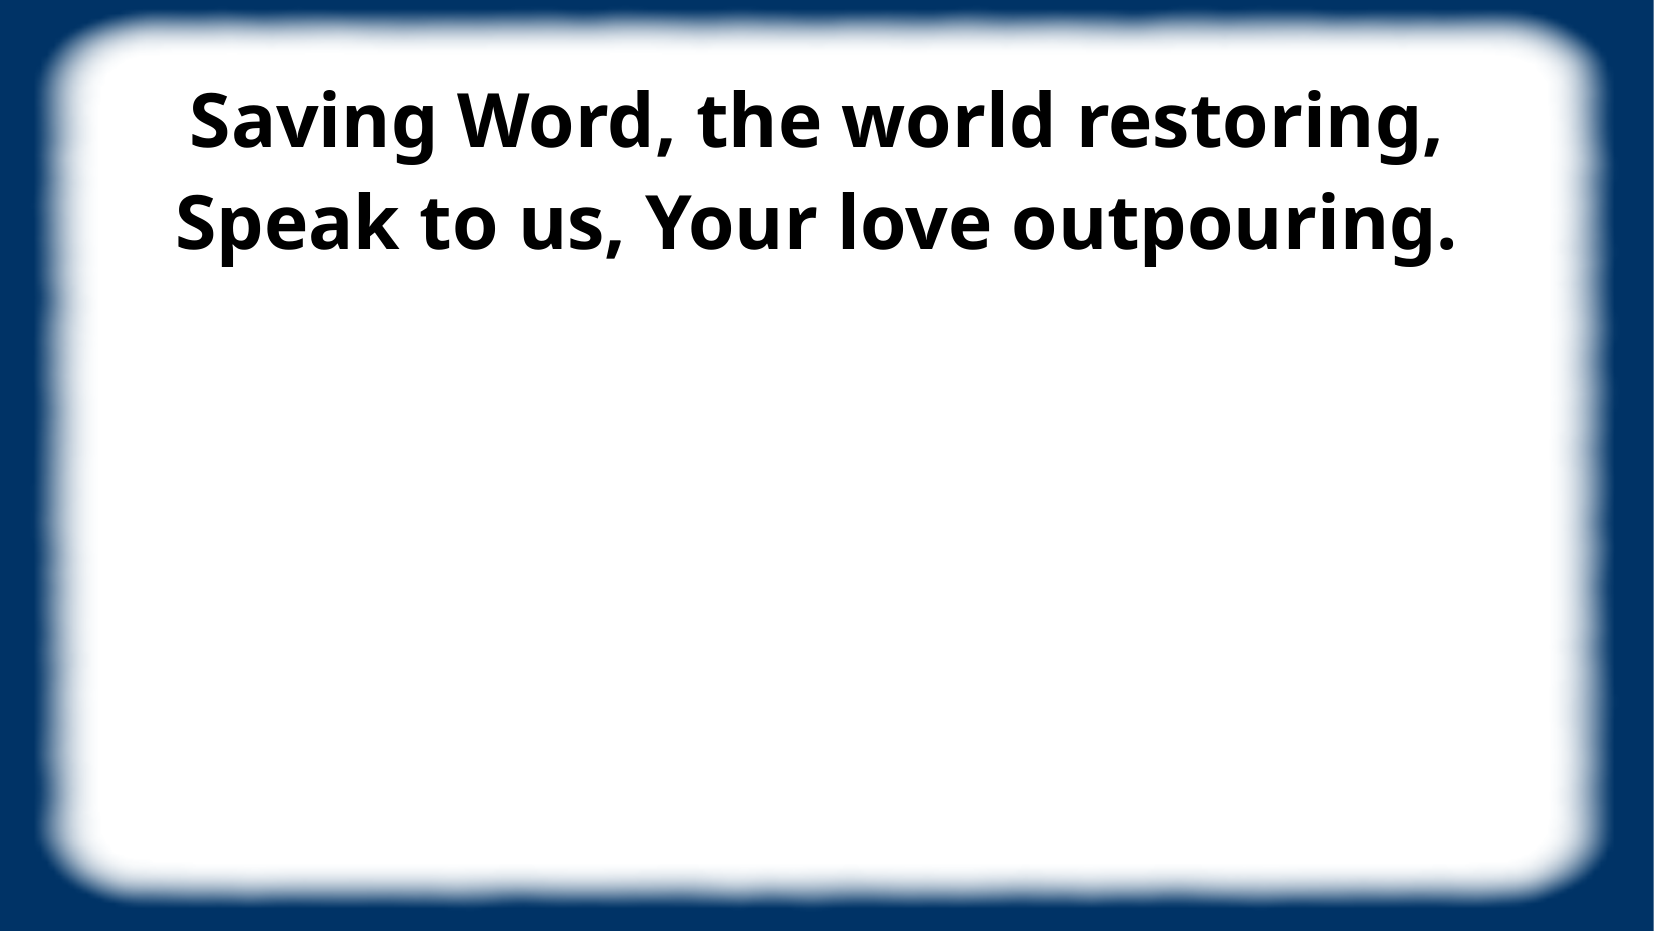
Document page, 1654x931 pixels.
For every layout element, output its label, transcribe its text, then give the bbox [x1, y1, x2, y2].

text_box Saving Word, the world restoring, Speak to us, Your love outpouring. [105, 60, 1531, 275]
picture [0, 0, 1654, 931]
